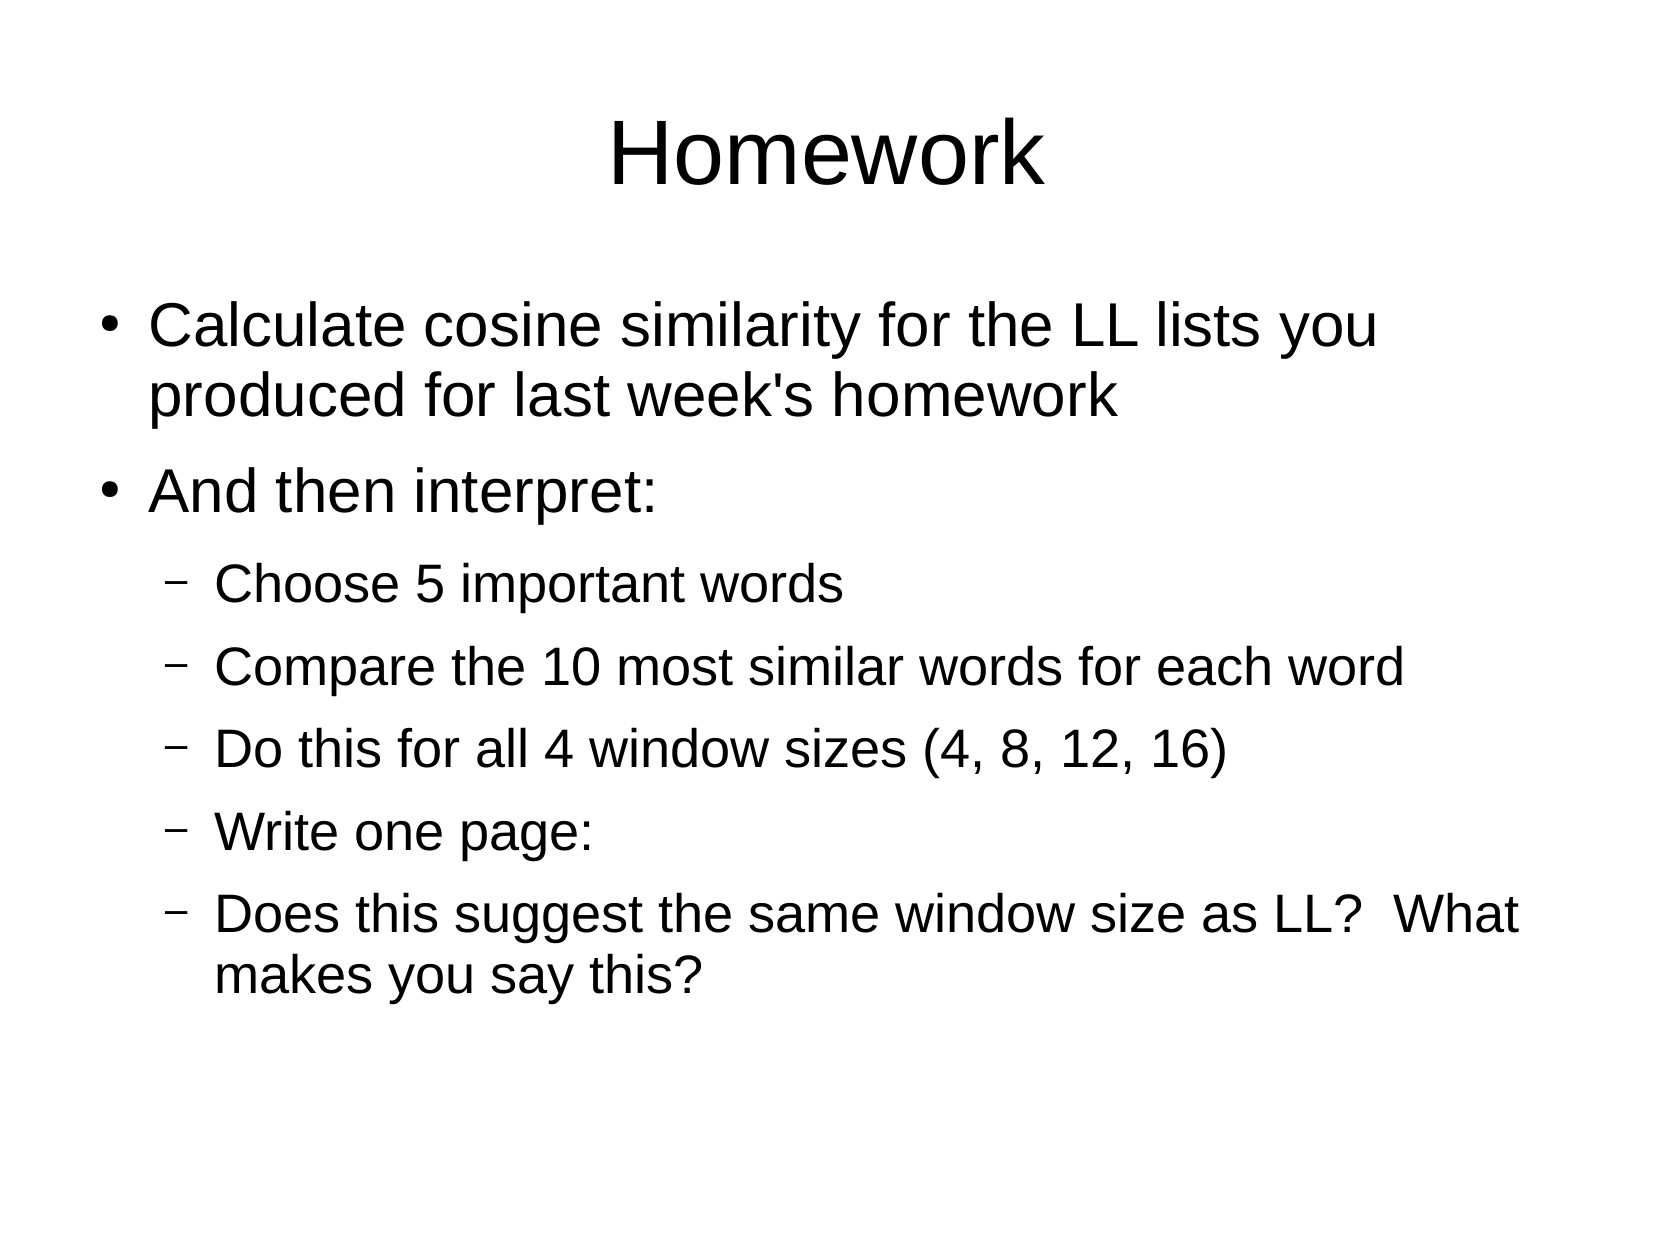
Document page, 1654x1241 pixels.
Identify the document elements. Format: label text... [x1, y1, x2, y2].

title Homework [82, 49, 1571, 257]
list Calculate cosine similarity for the LL lists you produced for last week's homework And then interpret: Choose 5 important words Compare the 10 most similar words for each word Do this for all 4 window sizes (4, 8, 12, 16) Write one page: Does this suggest the same window size as LL? What makes you say this? [82, 290, 1571, 1010]
